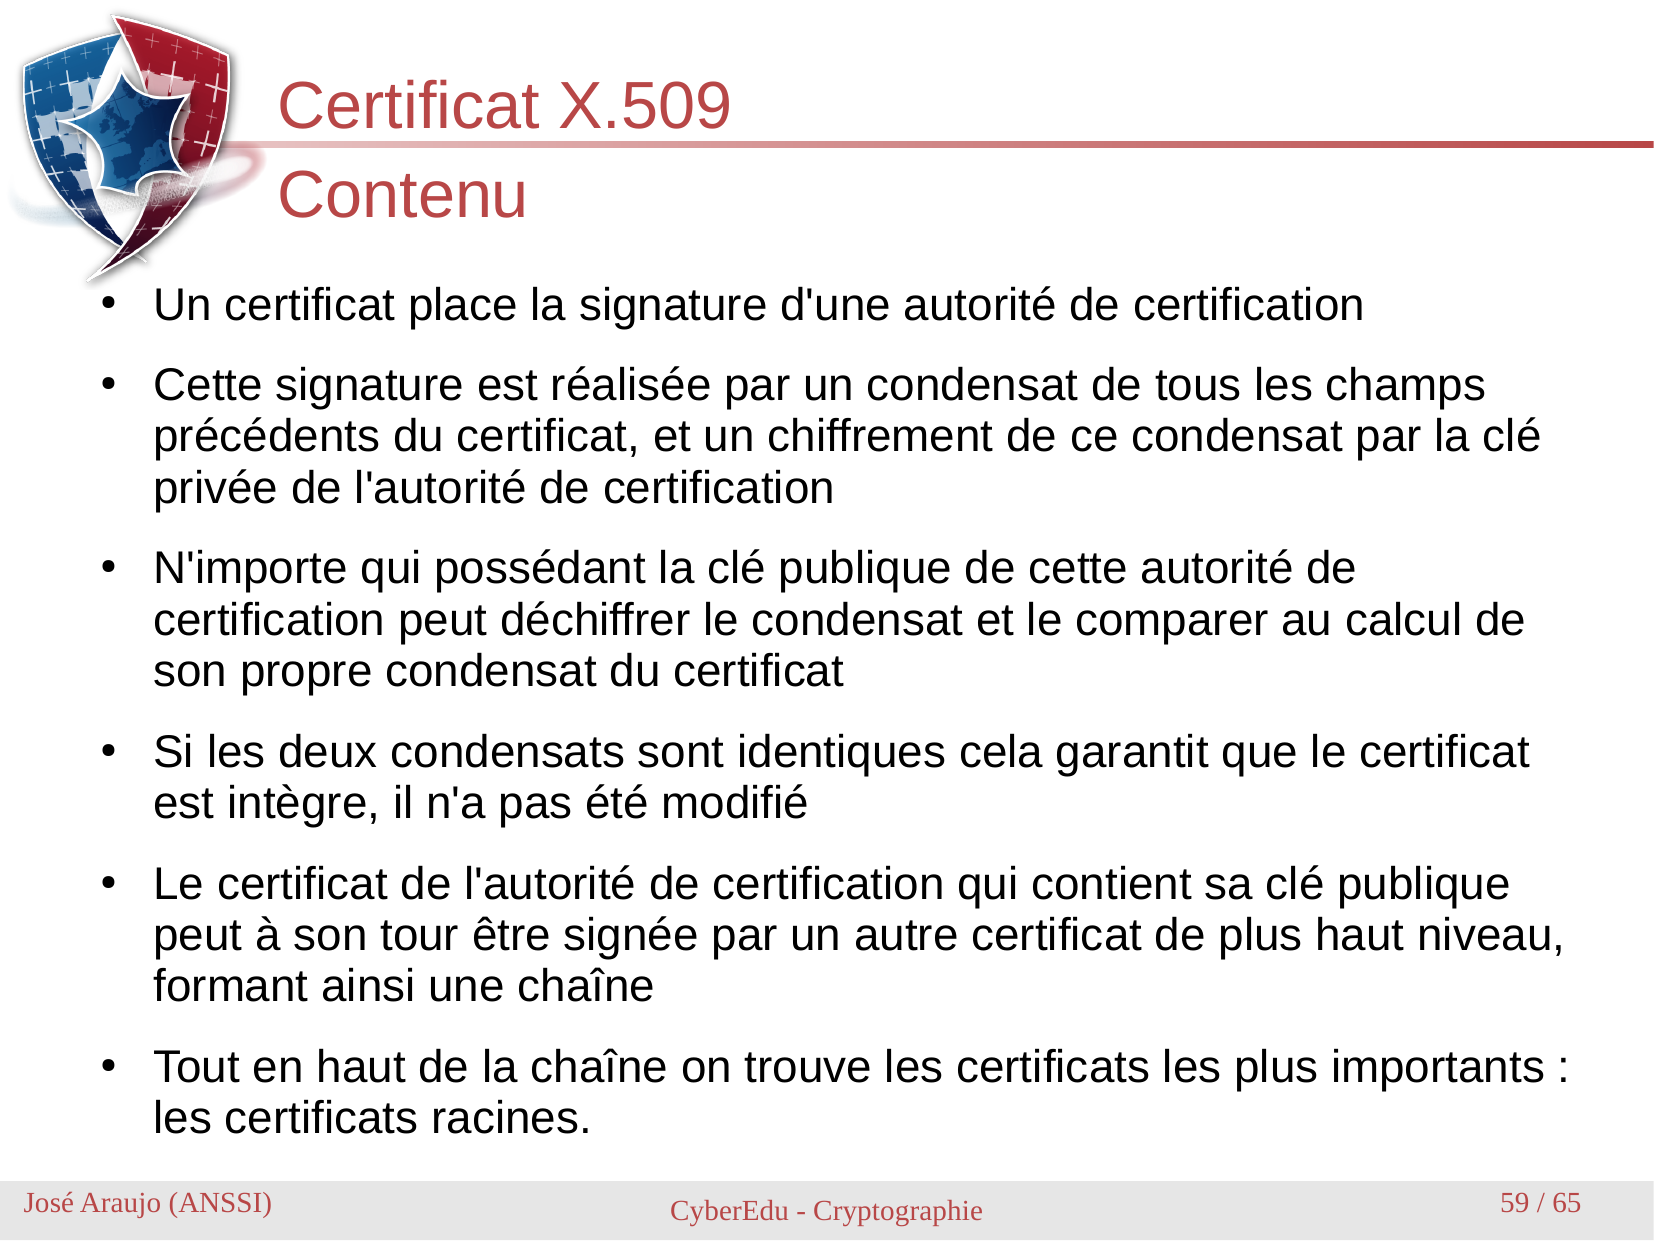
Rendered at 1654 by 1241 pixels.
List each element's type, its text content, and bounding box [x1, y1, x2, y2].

title Certificat X.509 Contenu [277, 49, 1642, 237]
picture [0, 0, 272, 290]
list Un certificat place la signature d'une autorité de certification Cette signature est réalisée par un condensat de tous les champs précédents du certificat, et un chiffrement de ce condensat par la clé privée de l'autorité de certification N'importe qui possédant la clé publique de cette autorité de certification peut déchiffrer le condensat et le comparer au calcul de son propre condensat du certificat Si les deux condensats sont identiques cela garantit que le certificat est intègre, il n'a pas été modifié Le certificat de l'autorité de certification qui contient sa clé publique peut à son tour être signée par un autre certificat de plus haut niveau, formant ainsi une chaîne Tout en haut de la chaîne on trouve les certificats les plus importants : les certificats racines. [82, 278, 1595, 1170]
